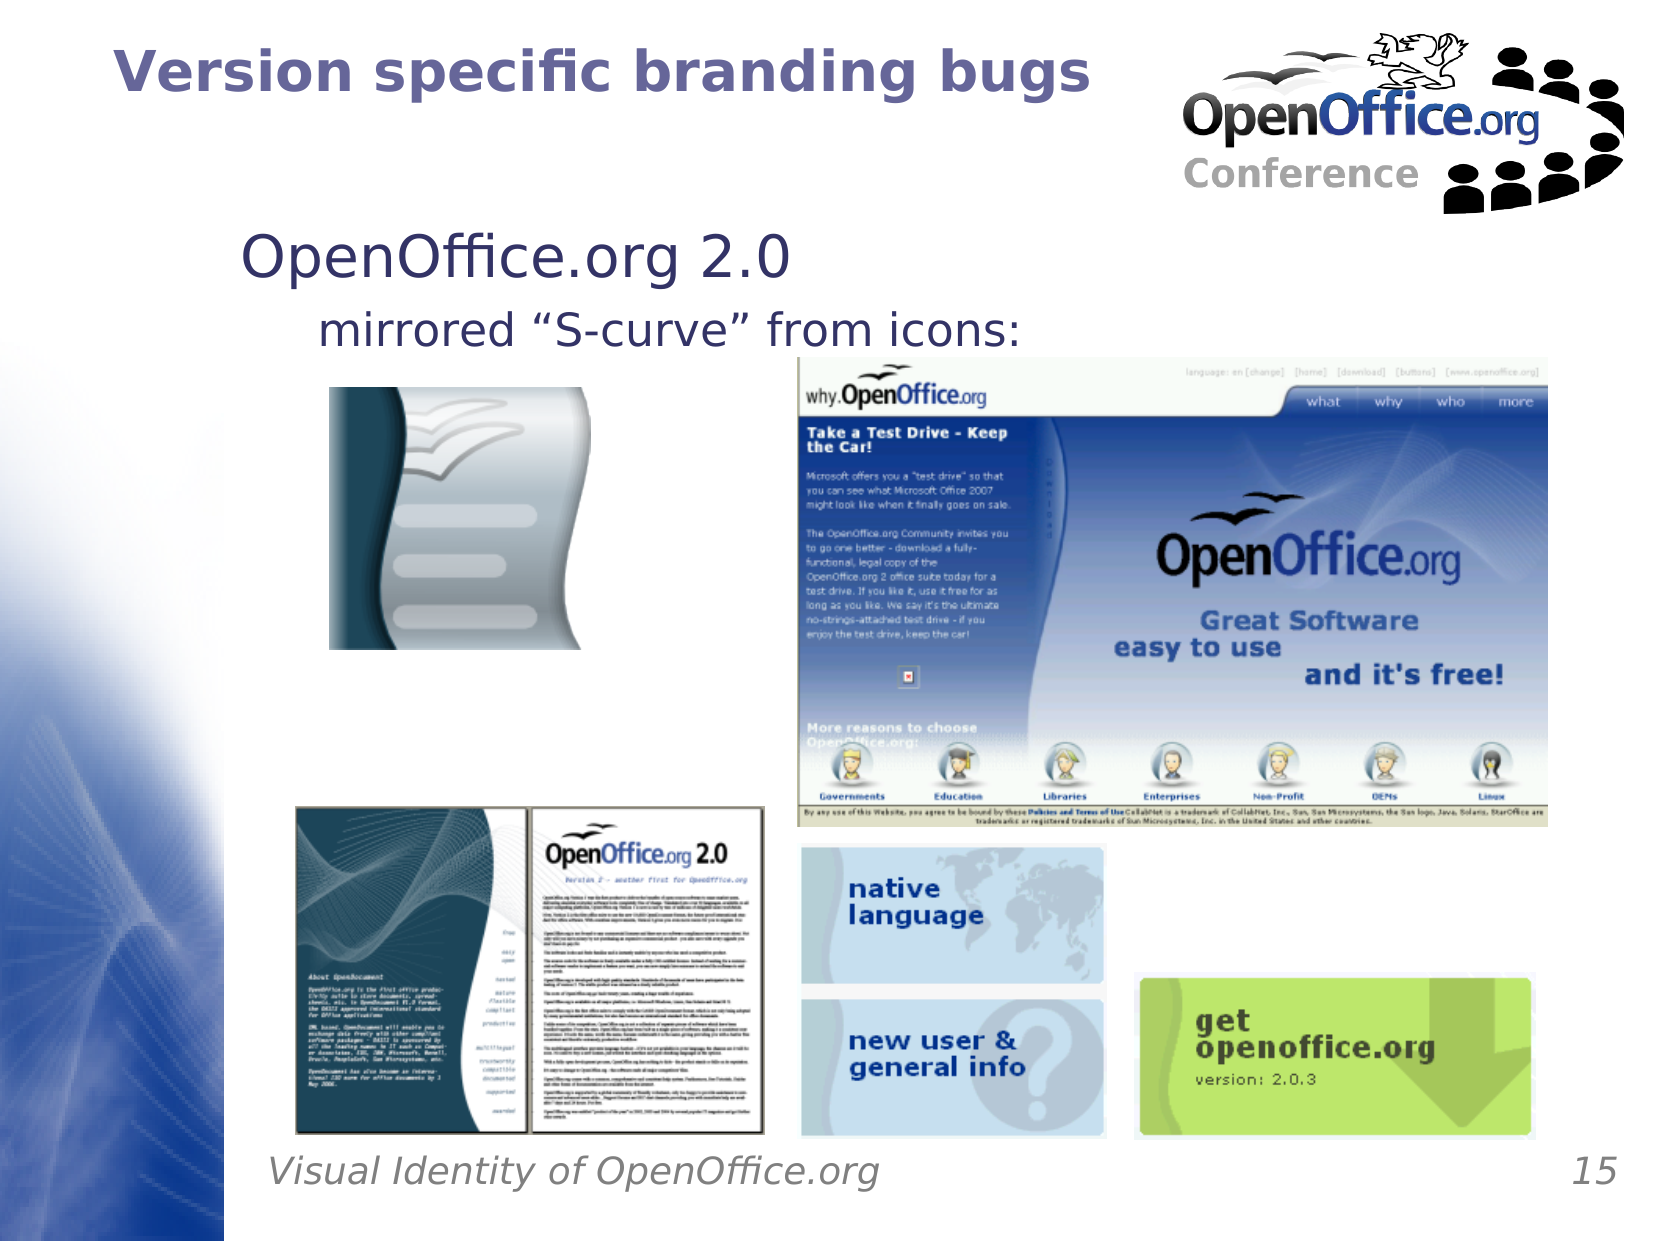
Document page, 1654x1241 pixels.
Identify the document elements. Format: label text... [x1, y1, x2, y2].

picture [797, 843, 1107, 1140]
picture [329, 387, 591, 650]
picture [797, 357, 1548, 827]
picture [0, 0, 224, 1241]
picture [1134, 972, 1536, 1140]
title Version specific branding bugs [24, 15, 1152, 129]
picture [295, 806, 765, 1135]
picture [1183, 33, 1624, 214]
list OpenOffice.org 2.0 mirrored “S-curve” from icons: [223, 223, 1619, 1133]
